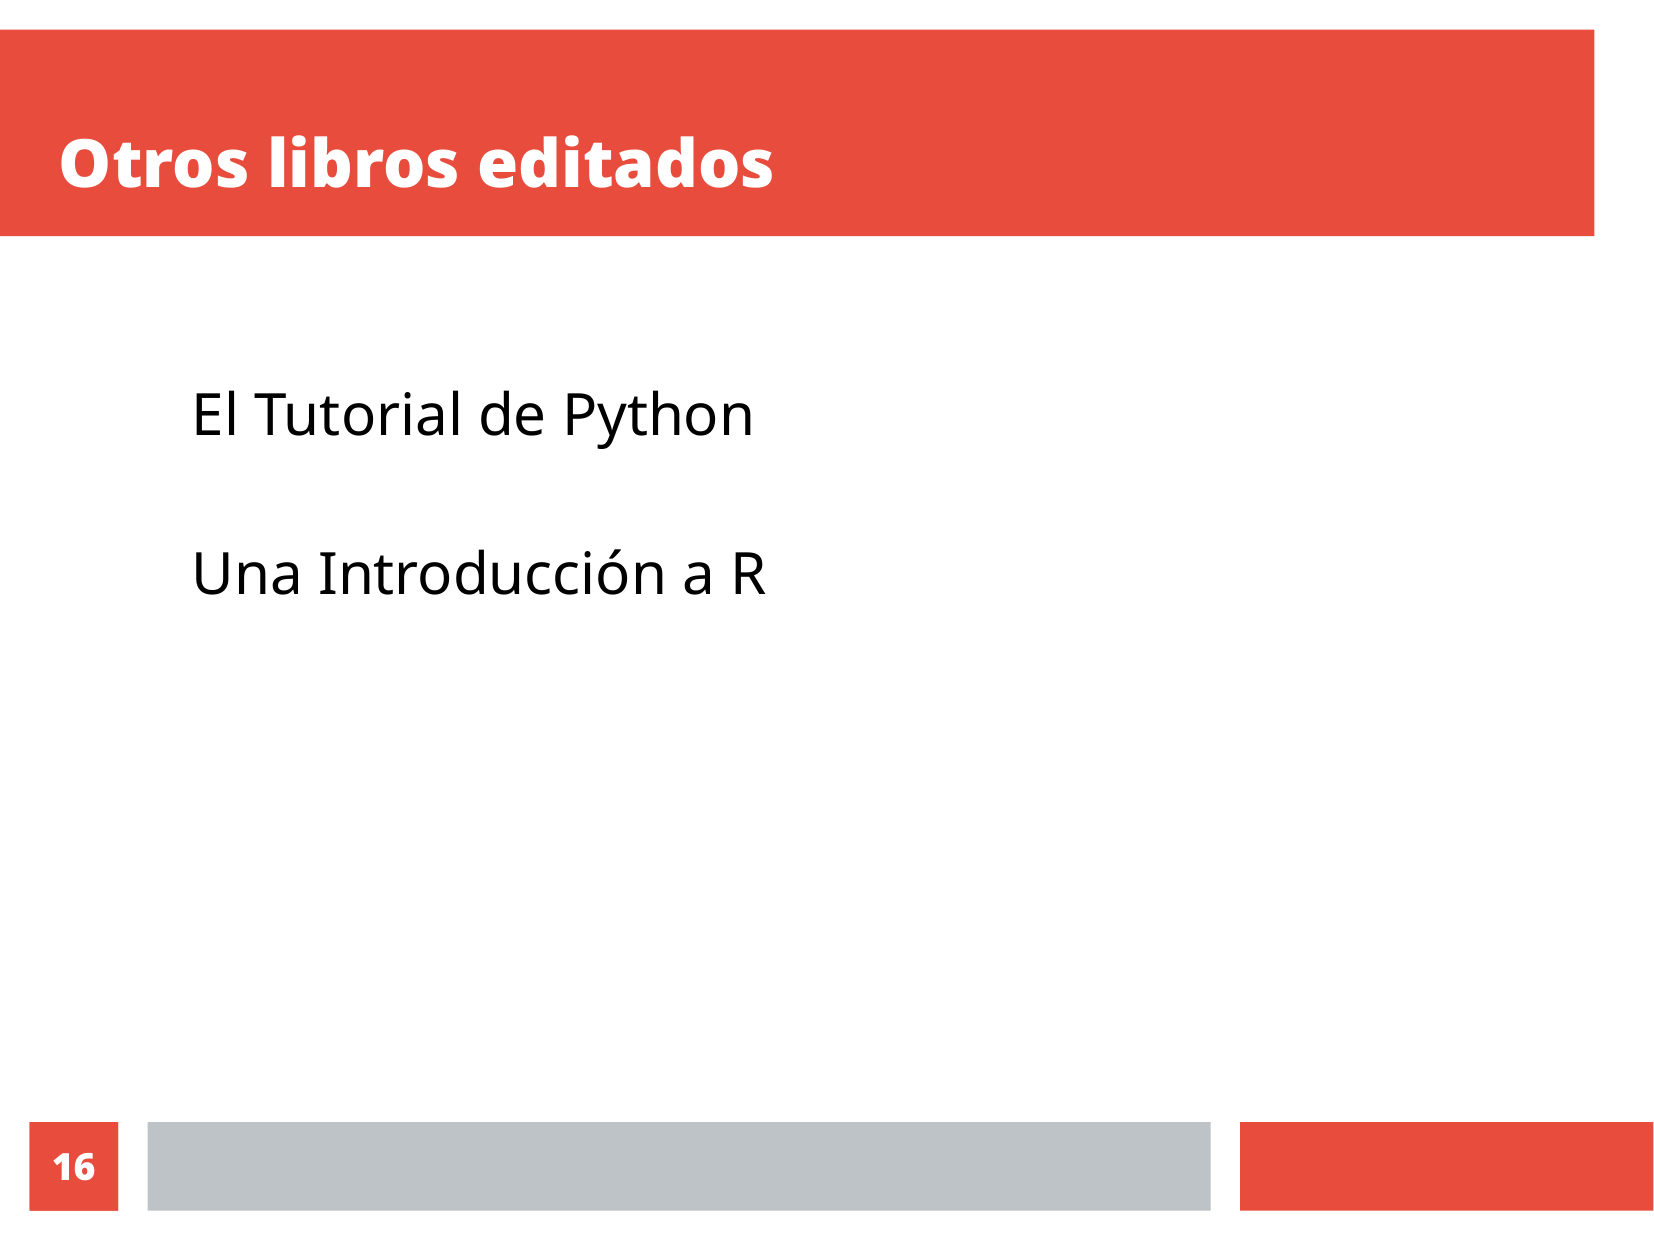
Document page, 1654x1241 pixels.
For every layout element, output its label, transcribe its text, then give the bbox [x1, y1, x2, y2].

title Otros libros editados [59, 59, 1595, 207]
text_box El Tutorial de Python Una Introducción a R [177, 366, 1414, 991]
